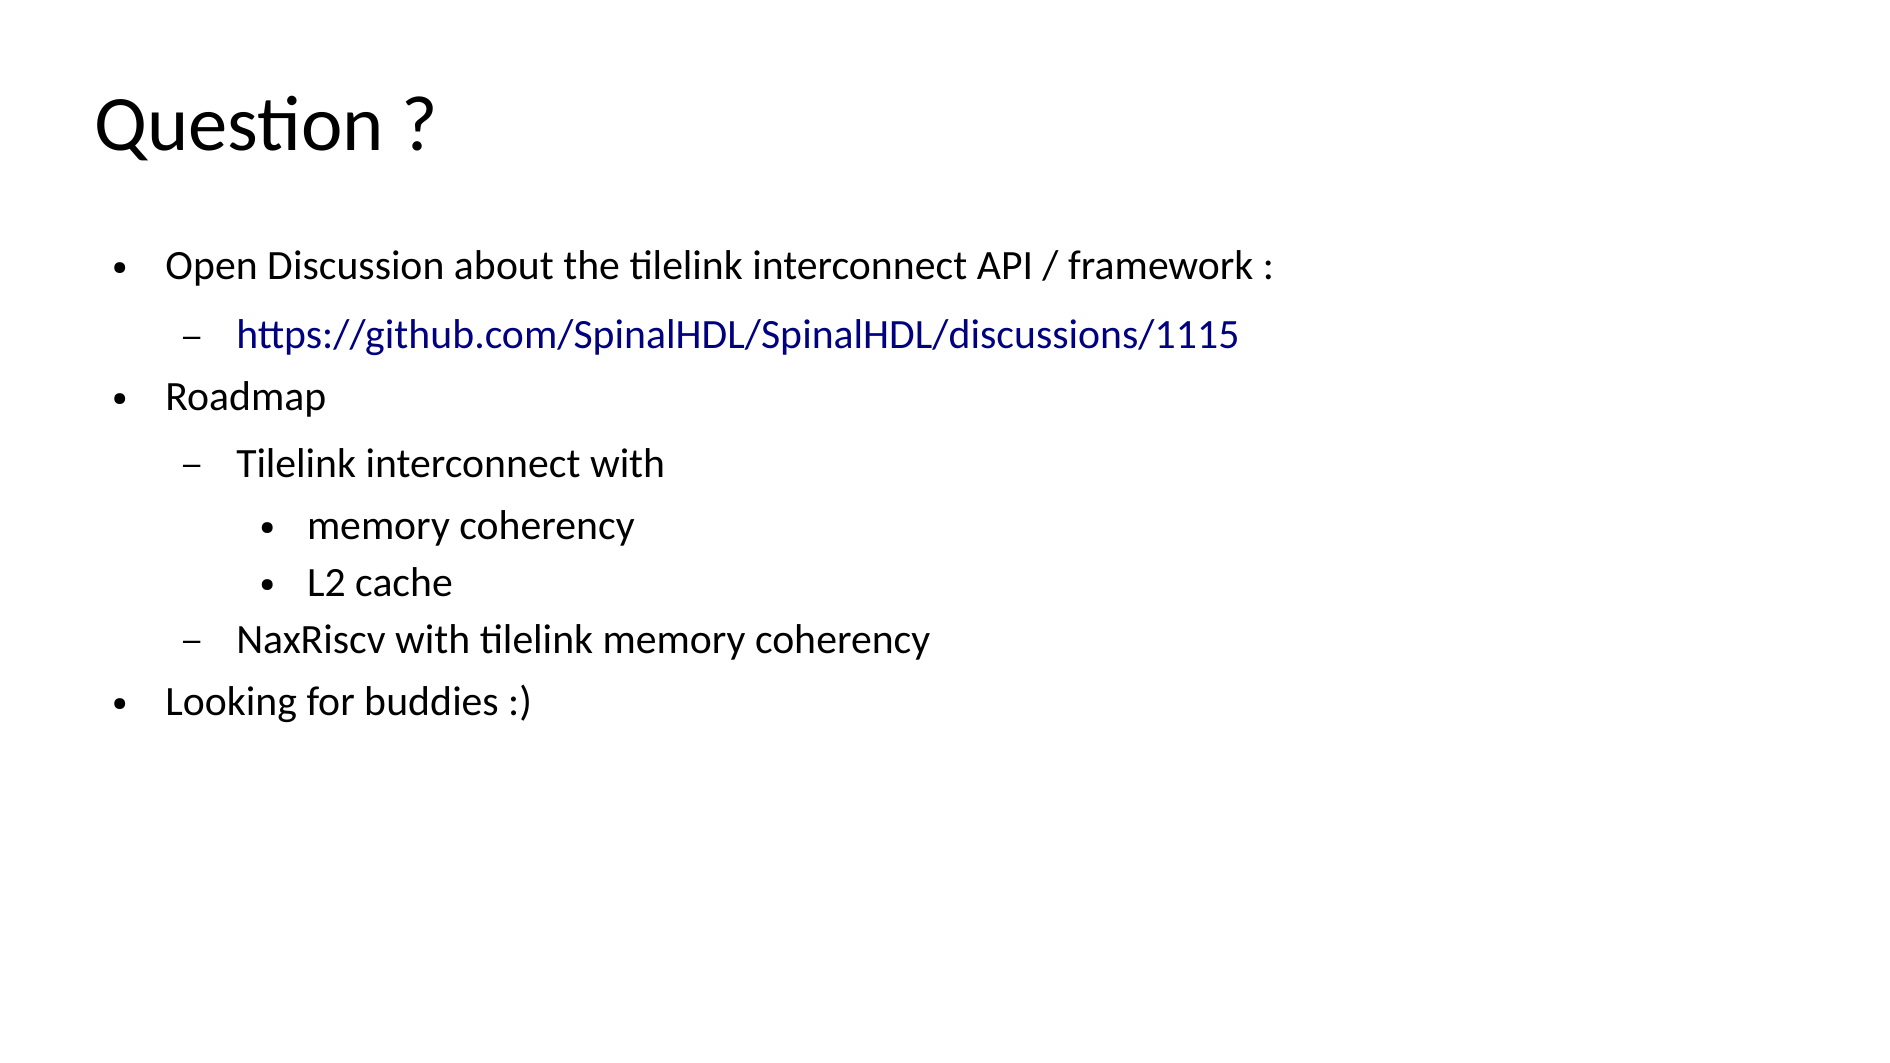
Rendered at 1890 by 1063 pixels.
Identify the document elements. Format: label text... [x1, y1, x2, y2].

title Question ? [94, 42, 1796, 220]
list Open Discussion about the tilelink interconnect API / framework : https://github.com/SpinalHDL/SpinalHDL/discussions/1115 Roadmap Tilelink interconnect with memory coherency L2 cache NaxRiscv with tilelink memory coherency Looking for buddies :) [94, 248, 1878, 1063]
